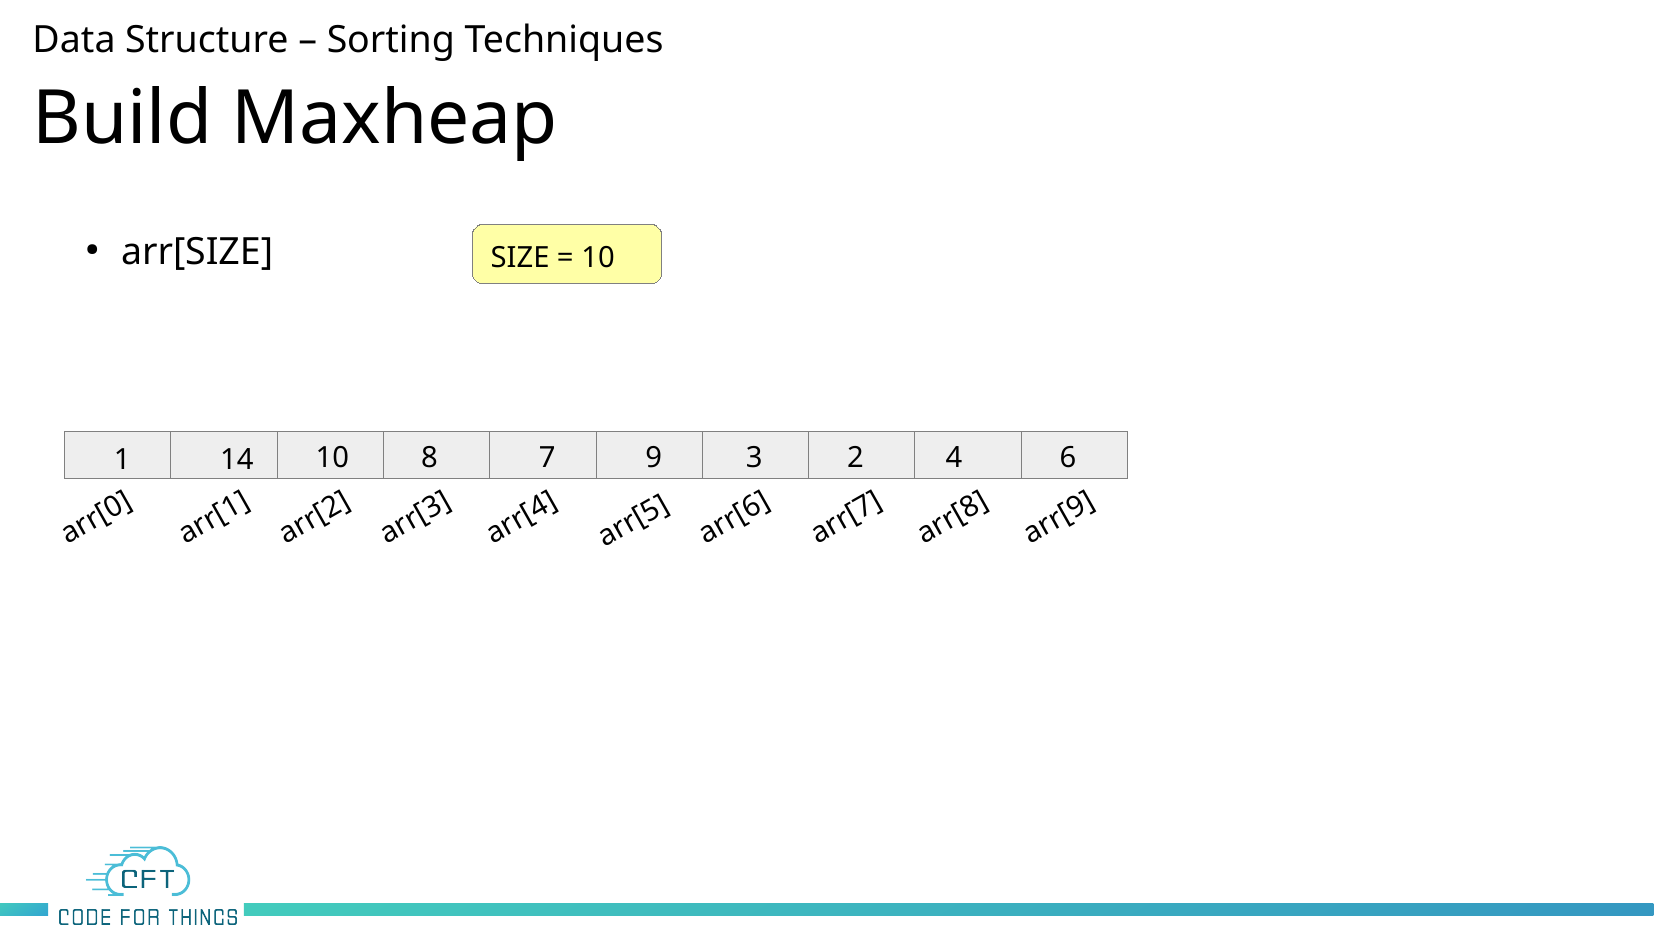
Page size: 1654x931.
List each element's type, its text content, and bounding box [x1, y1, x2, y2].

text_box arr[SIZE] [70, 217, 315, 284]
text_box [368, 431, 406, 479]
text_box [472, 224, 662, 284]
text_box 2 [832, 429, 899, 479]
text_box 6 [1044, 429, 1112, 479]
text_box 1 [99, 431, 148, 481]
text_box arr[7] [787, 457, 927, 570]
text_box [273, 431, 300, 479]
text_box [679, 431, 730, 479]
text_box [64, 431, 99, 479]
title Data Structure – Sorting Techniques Build Maxheap [32, 12, 1184, 166]
text_box 14 [205, 431, 273, 481]
text_box [899, 431, 930, 479]
text_box 10 [300, 429, 368, 479]
text_box 3 [730, 429, 780, 479]
text_box arr[6] [679, 454, 815, 570]
text_box arr[9] [998, 457, 1140, 570]
text_box 7 [524, 429, 573, 479]
picture [59, 846, 237, 925]
text_box arr[2] [253, 458, 390, 570]
text_box SIZE = 10 [475, 228, 656, 278]
text_box [148, 431, 205, 479]
text_box arr[1] [153, 468, 290, 570]
text_box arr[5] [573, 457, 714, 573]
text_box arr[3] [354, 466, 496, 570]
text_box 4 [930, 429, 998, 479]
text_box arr[8] [895, 454, 1030, 570]
text_box 9 [630, 429, 679, 479]
text_box [1112, 431, 1128, 479]
text_box [473, 431, 524, 479]
text_box 8 [406, 429, 473, 479]
text_box [780, 431, 832, 479]
text_box [573, 431, 630, 479]
text_box [998, 431, 1044, 479]
text_box arr[0] [35, 455, 176, 570]
text_box arr[4] [464, 455, 602, 570]
